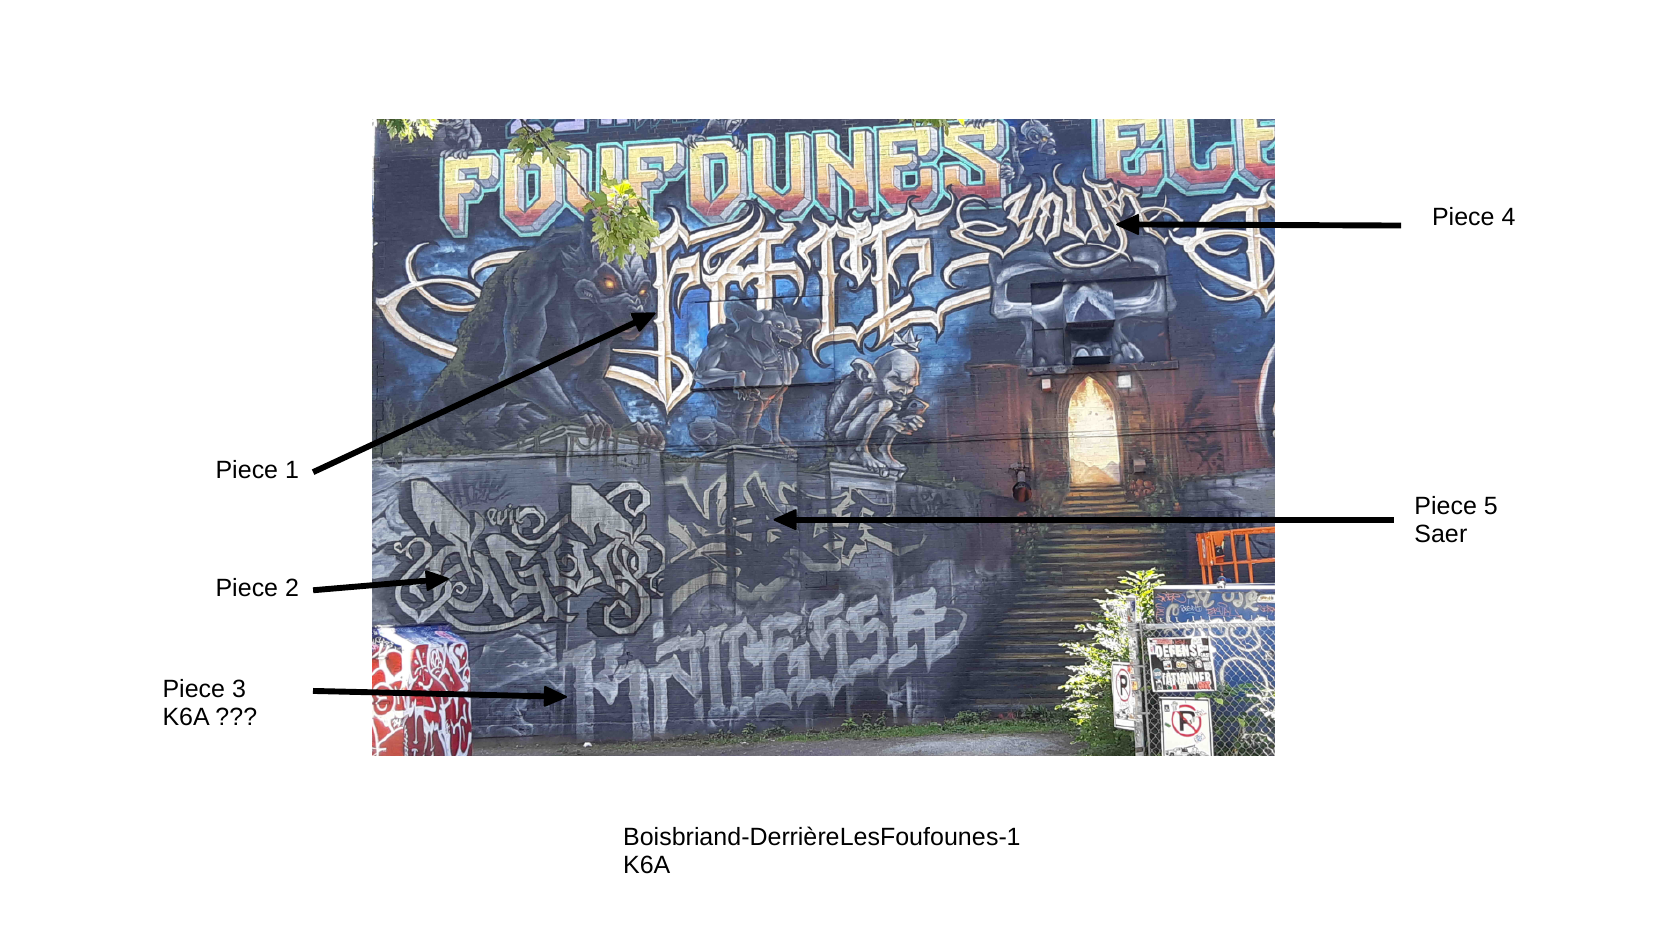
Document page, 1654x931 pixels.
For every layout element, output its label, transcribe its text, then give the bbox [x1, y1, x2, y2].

text_box Piece 3 K6A ??? [147, 667, 296, 767]
text_box Piece 2 [200, 566, 325, 638]
text_box Piece 1 [200, 448, 325, 520]
text_box Piece 4 [1417, 194, 1554, 294]
picture [372, 119, 1275, 756]
text_box Piece 5 Saer [1399, 484, 1548, 584]
text_box Boisbriand-DerrièreLesFoufounes-1 K6A [608, 814, 1229, 931]
